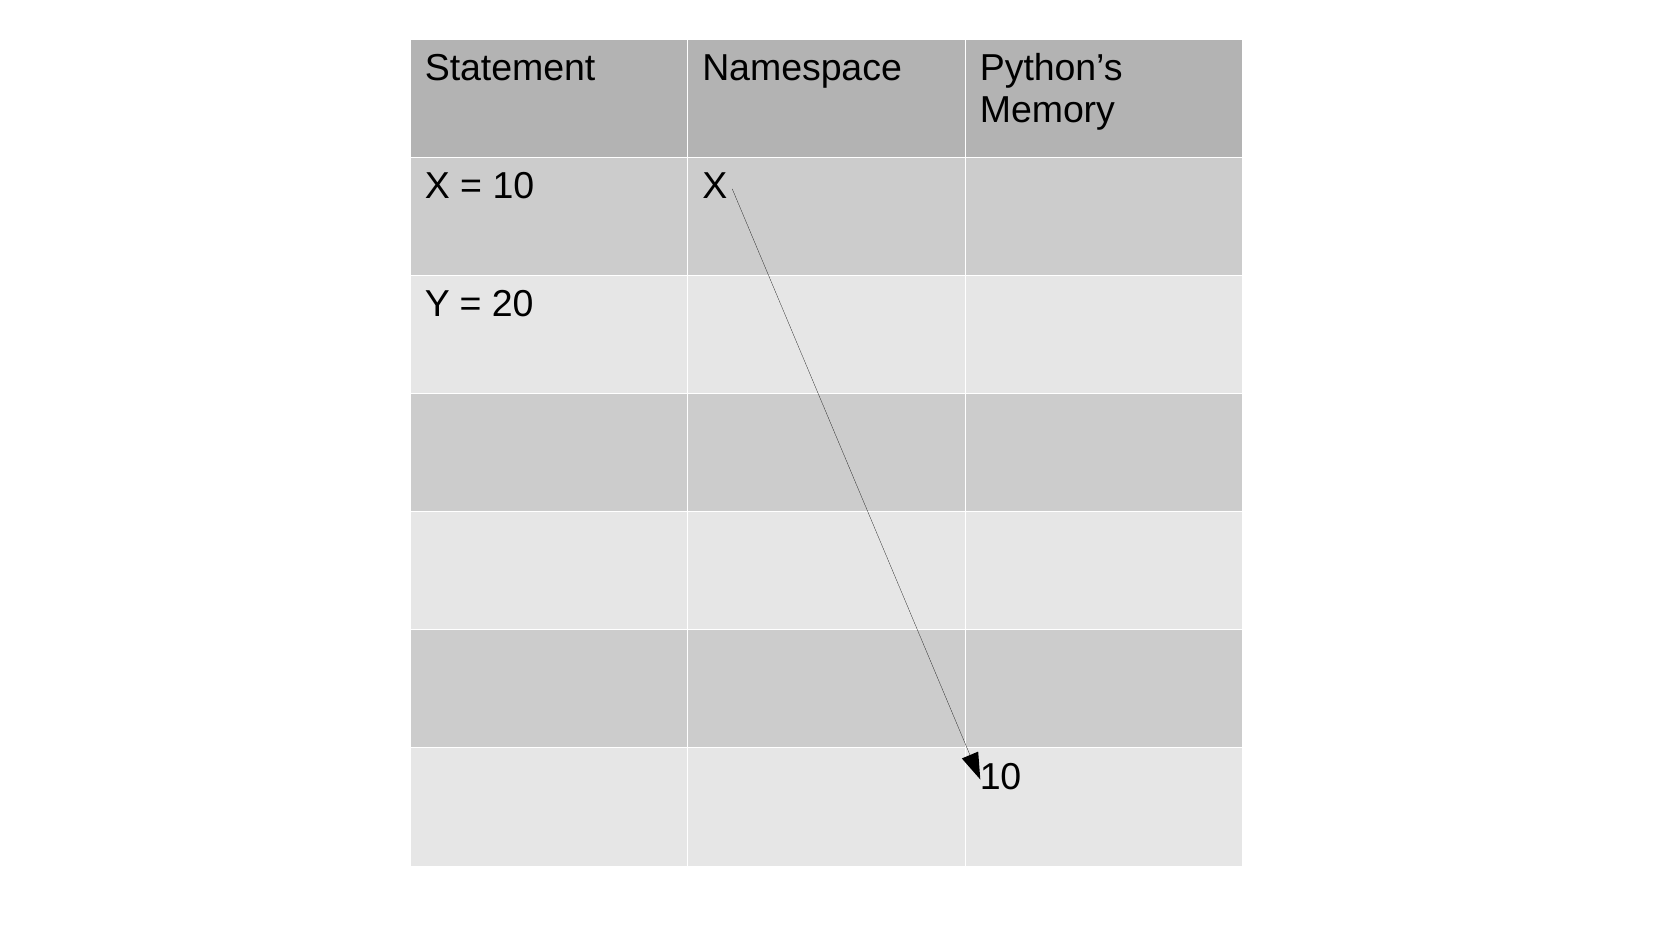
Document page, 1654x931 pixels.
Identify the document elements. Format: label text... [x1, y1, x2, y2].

table_cell [919, 630, 965, 740]
table_cell [688, 512, 916, 629]
table_cell [966, 512, 1242, 629]
table_cell [688, 276, 817, 393]
table_cell [688, 748, 965, 866]
table_cell Y = 20 [411, 276, 687, 393]
table_cell [966, 158, 1242, 275]
table_cell [411, 630, 687, 747]
table_cell [966, 630, 1242, 747]
table_cell X = 10 [411, 158, 687, 275]
table_header Namespace [688, 40, 965, 157]
table_header Statement [411, 40, 687, 157]
table_cell [688, 630, 965, 747]
table_cell [819, 394, 965, 511]
table_cell [869, 512, 965, 629]
table_cell [411, 394, 687, 511]
table_header Python’s Memory [966, 40, 1242, 157]
table_cell X [688, 158, 965, 275]
table_cell [966, 276, 1242, 393]
table_cell [966, 394, 1242, 511]
table_cell 10 [966, 748, 1242, 866]
table_cell [411, 748, 687, 866]
table_cell [688, 394, 866, 511]
table_cell [411, 512, 687, 629]
table_cell [770, 276, 965, 393]
